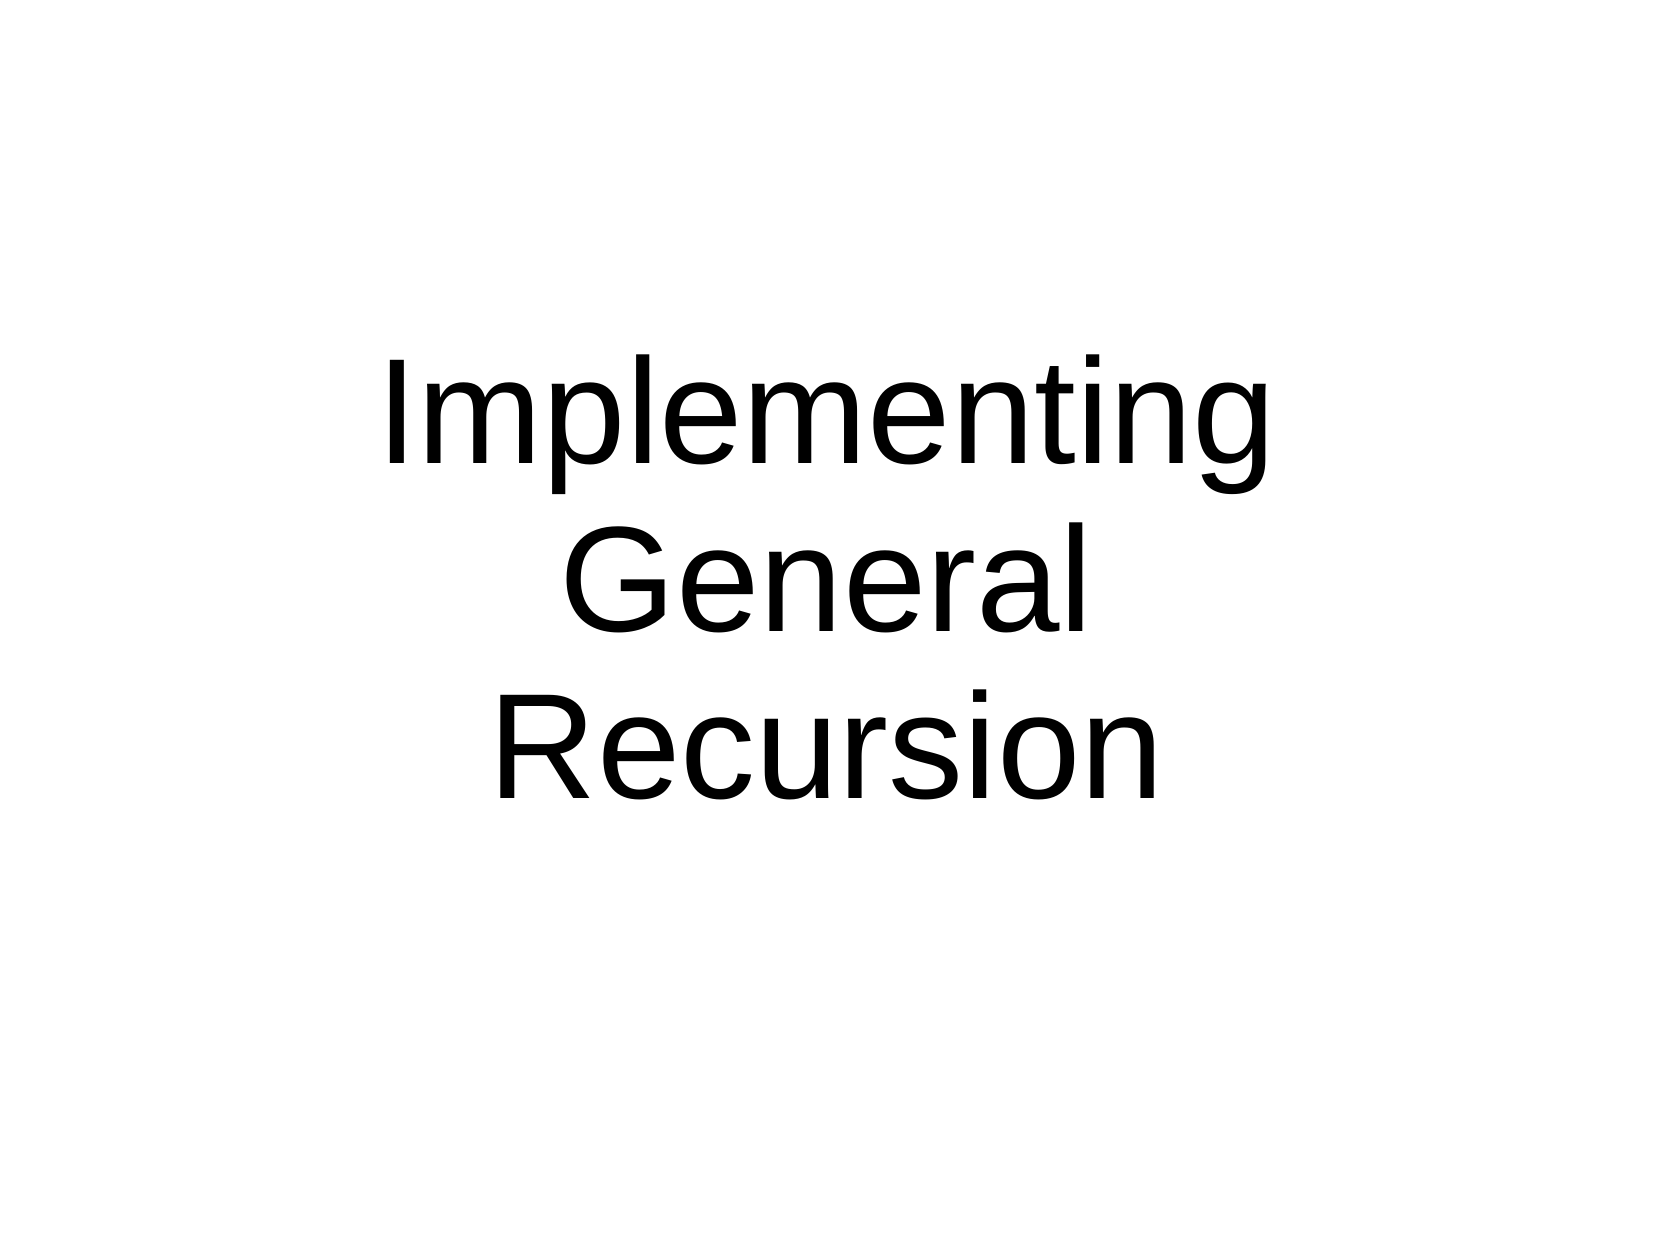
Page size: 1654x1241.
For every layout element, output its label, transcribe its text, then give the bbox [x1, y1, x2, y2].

subtitle Implementing General Recursion [82, 49, 1571, 1109]
